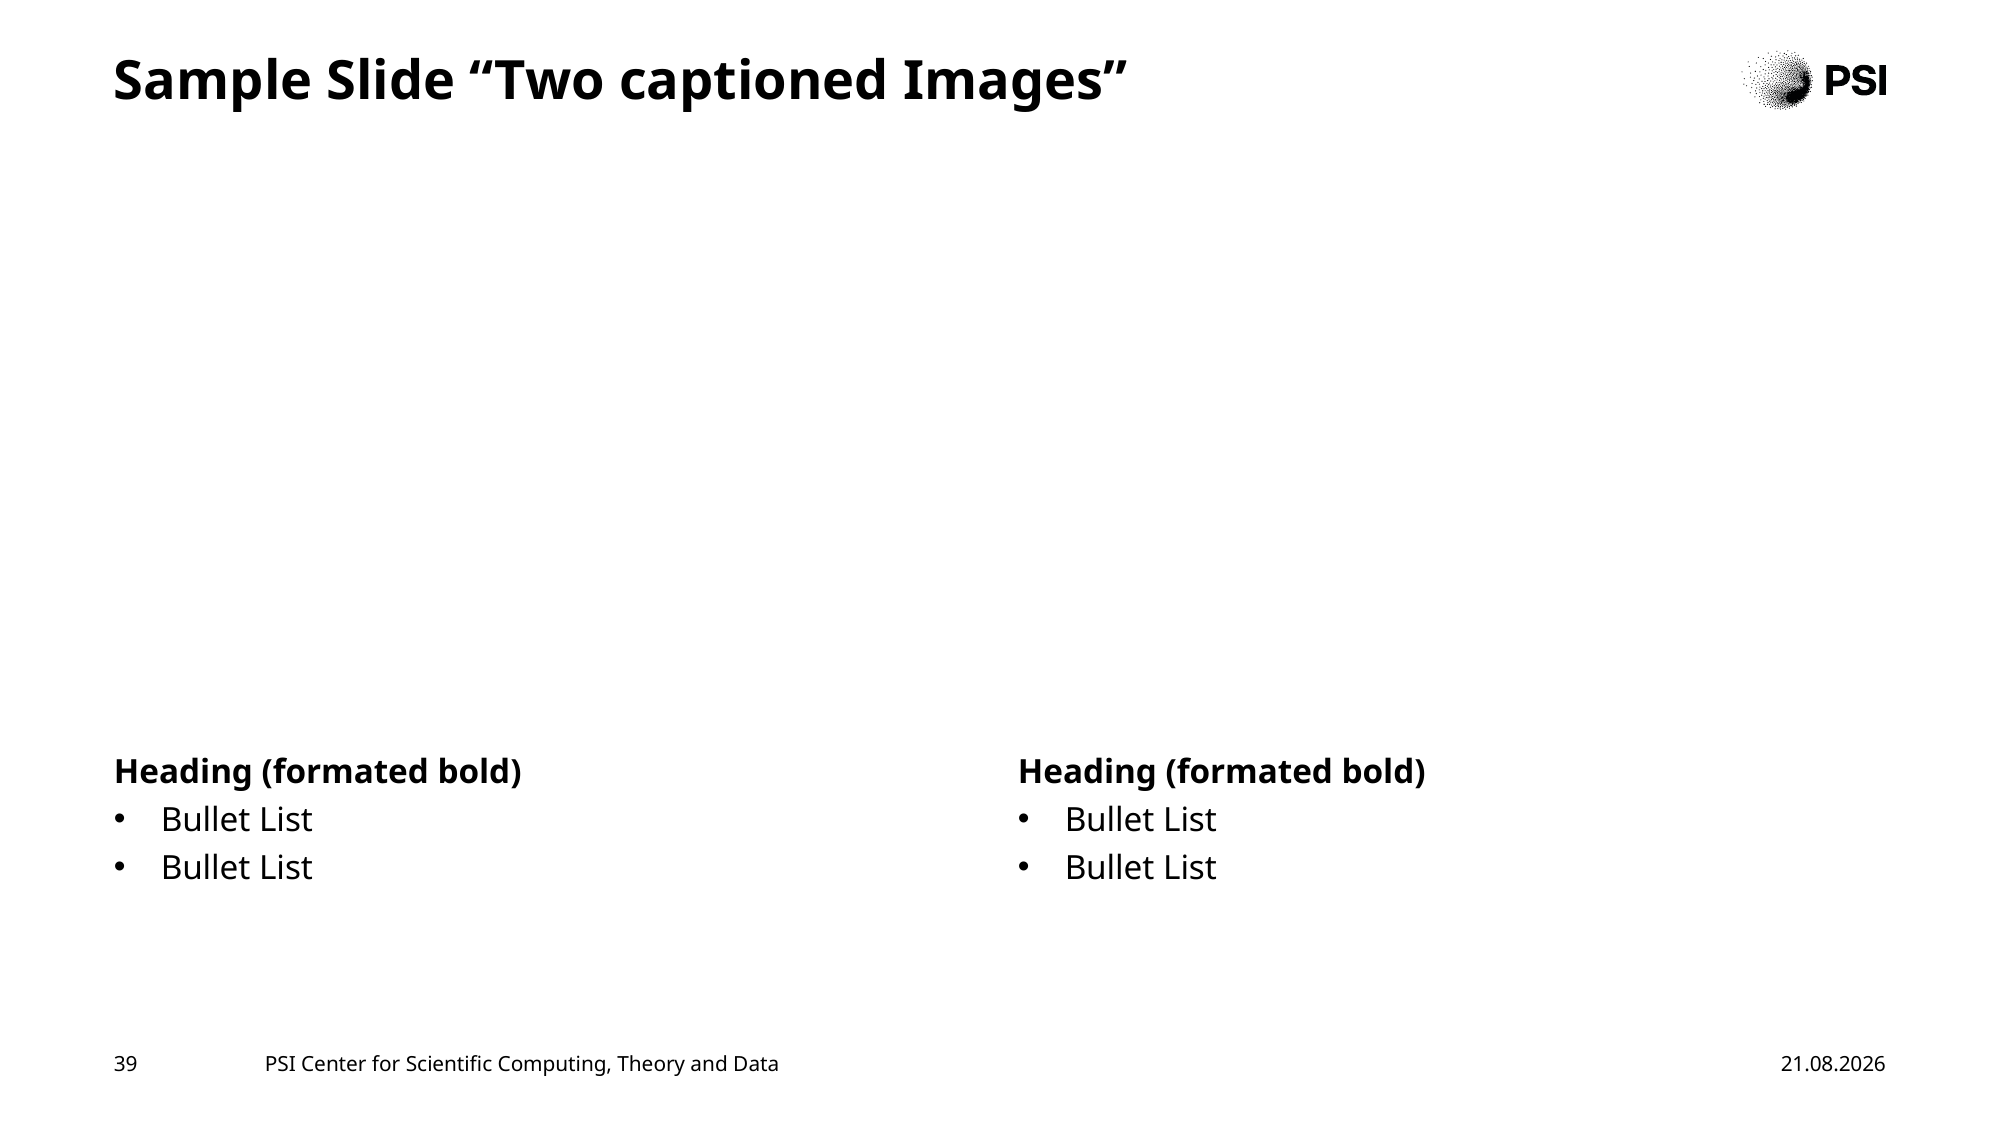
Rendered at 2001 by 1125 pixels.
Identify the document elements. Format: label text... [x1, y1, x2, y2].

list Heading (formated bold) Bullet List Bullet List [114, 747, 983, 988]
title Sample Slide “Two captioned Images” [114, 45, 1585, 179]
list Heading (formated bold) Bullet List Bullet List [1017, 747, 1886, 988]
